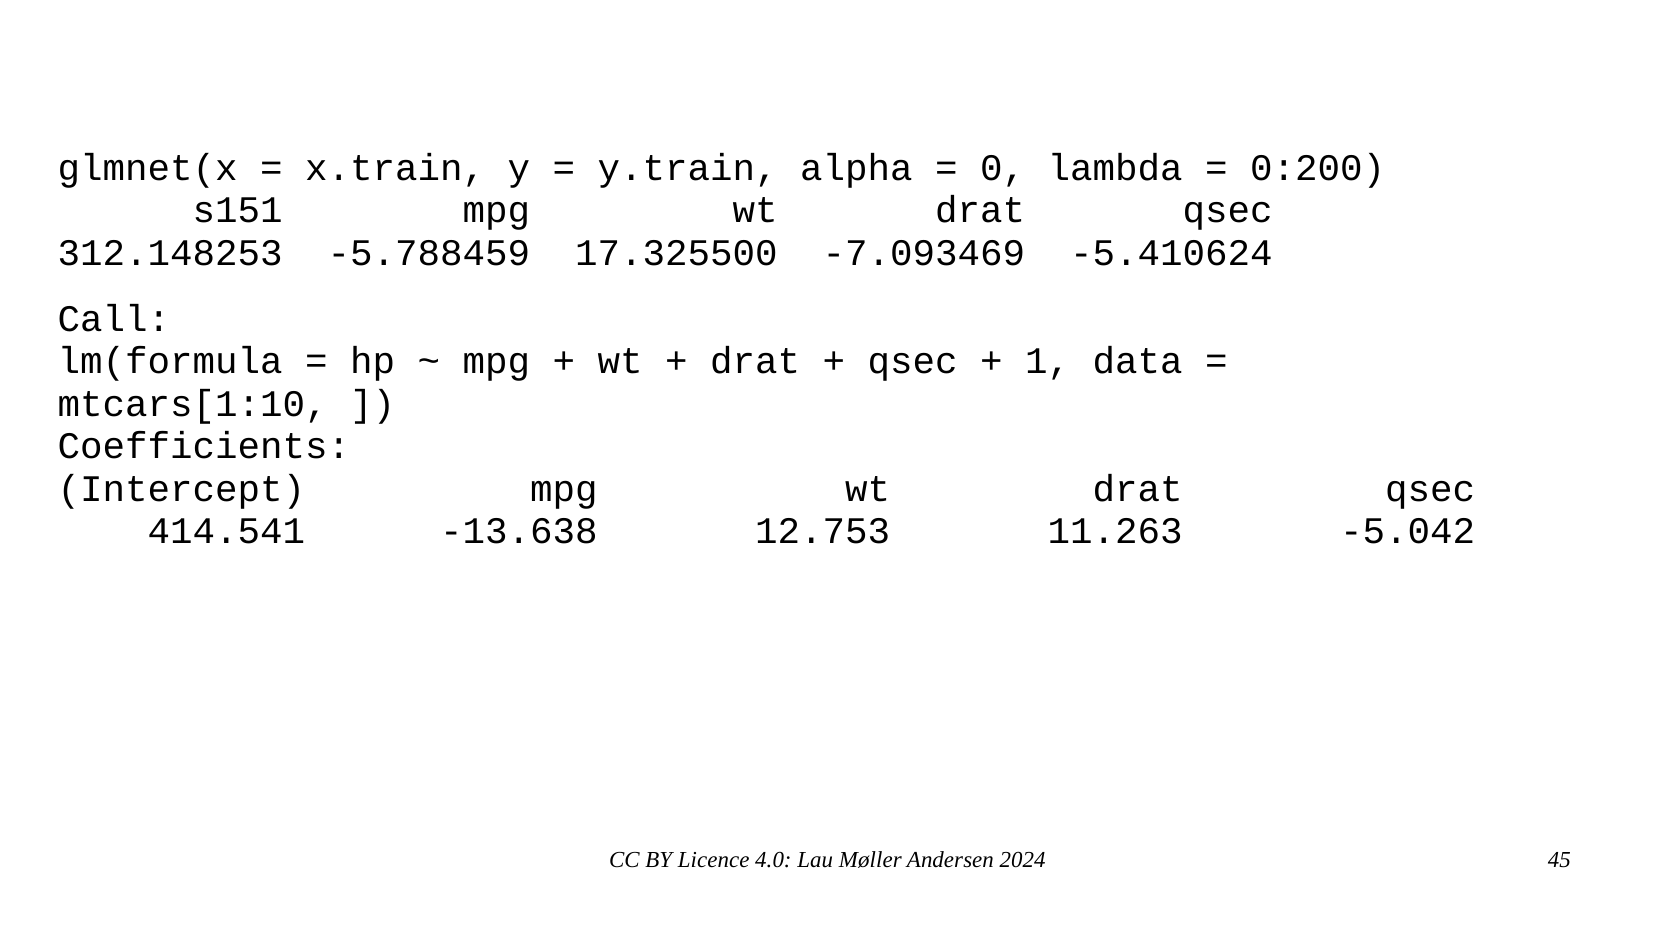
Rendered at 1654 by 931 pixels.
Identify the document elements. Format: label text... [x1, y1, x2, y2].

text_box glmnet(x = x.train, y = y.train, alpha = 0, lambda = 0:200) s151 mpg wt drat qsec 312.148253 -5.788459 17.325500 -7.093469 -5.410624 Call: lm(formula = hp ~ mpg + wt + drat + qsec + 1, data = mtcars[1:10, ]) Coefficients: (Intercept) mpg wt drat qsec 414.541 -13.638 12.753 11.263 -5.042 [42, 141, 1560, 756]
